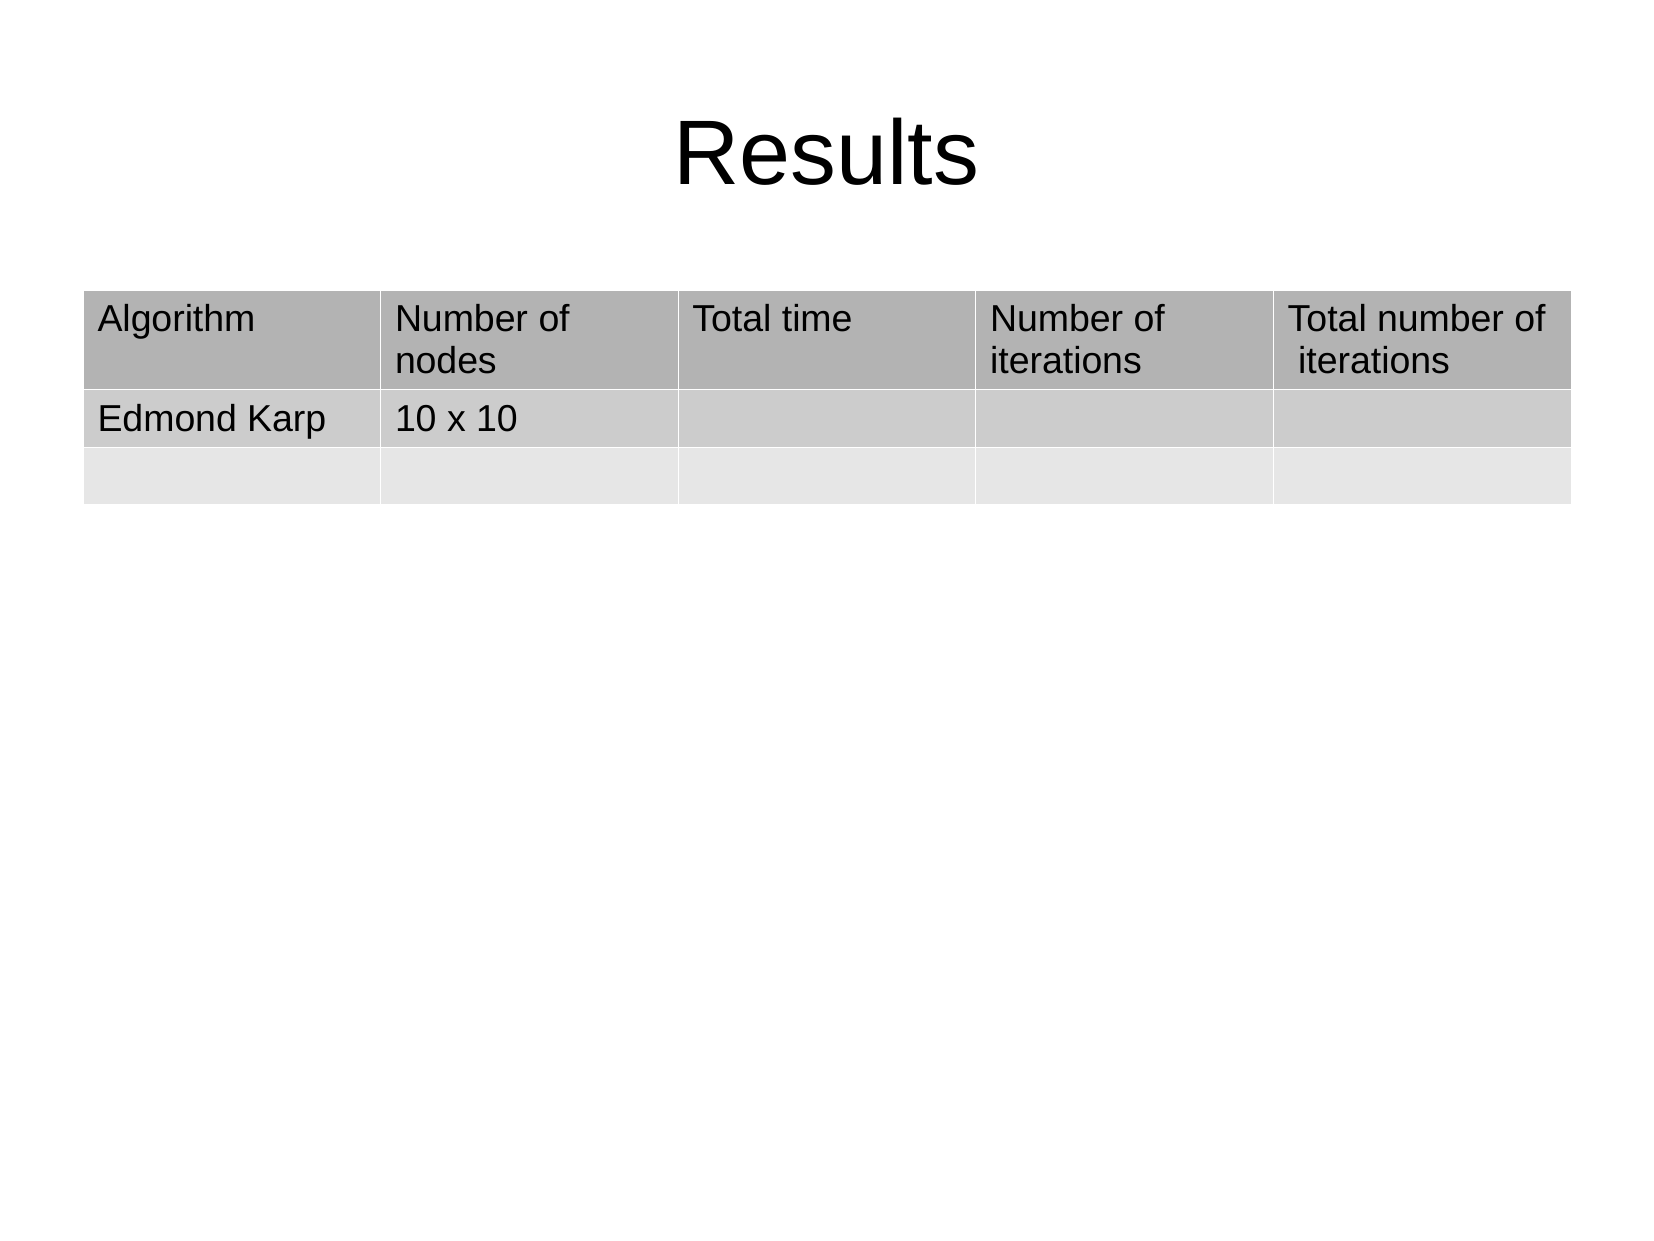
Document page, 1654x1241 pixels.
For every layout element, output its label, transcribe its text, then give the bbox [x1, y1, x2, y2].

table_cell 10 x 10 [381, 390, 678, 447]
table_header Algorithm [84, 291, 380, 389]
title Results [82, 49, 1571, 257]
table_cell [976, 390, 1273, 447]
table_header Total time [679, 291, 975, 389]
table_cell [976, 448, 1273, 504]
table_cell Edmond Karp [84, 390, 380, 447]
table_cell [679, 390, 975, 447]
table_header Number of iterations [976, 291, 1273, 389]
table_cell [679, 448, 975, 504]
table_cell [381, 448, 678, 504]
table_header Total number of iterations [1274, 291, 1571, 389]
table_cell [84, 448, 380, 504]
table_cell [1274, 448, 1571, 504]
table_cell [1274, 390, 1571, 447]
table_header Number of nodes [381, 291, 678, 389]
